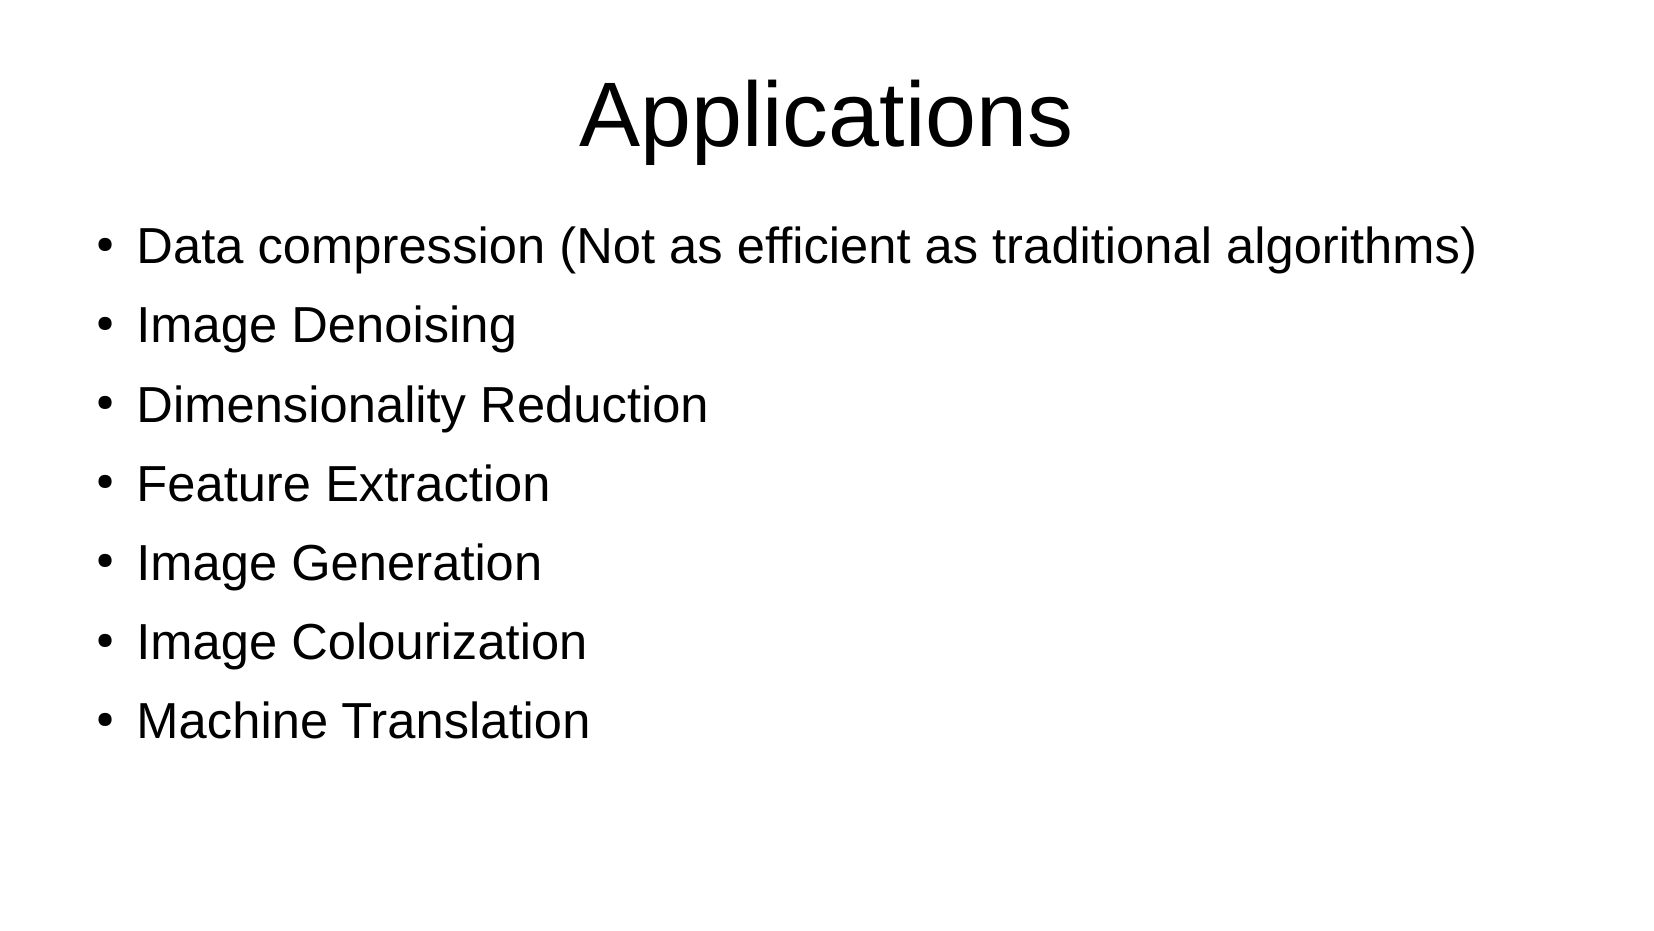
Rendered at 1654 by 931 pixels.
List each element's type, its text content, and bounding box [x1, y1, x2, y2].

title Applications [82, 37, 1571, 193]
list Data compression (Not as efficient as traditional algorithms) Image Denoising Dimensionality Reduction Feature Extraction Image Generation Image Colourization Machine Translation [82, 217, 1571, 758]
